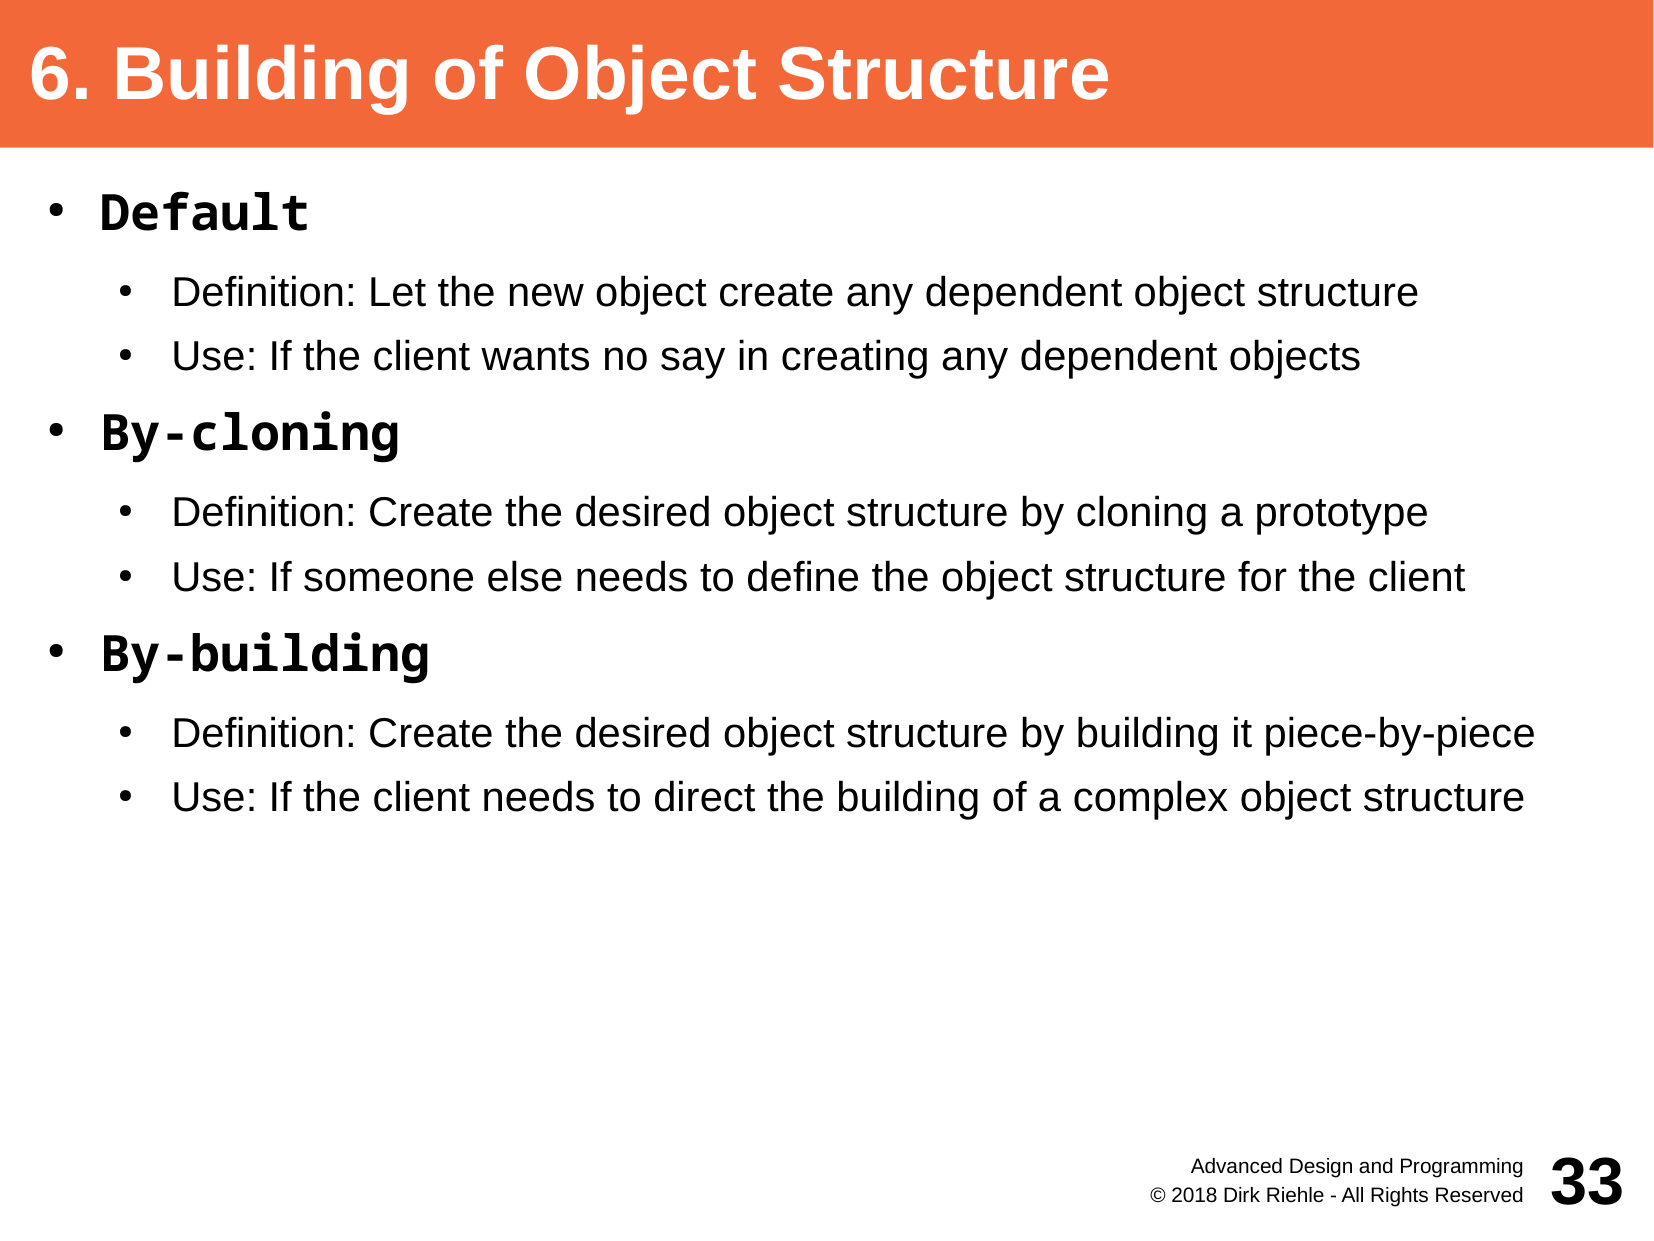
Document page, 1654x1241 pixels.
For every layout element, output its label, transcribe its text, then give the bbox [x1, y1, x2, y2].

title 6. Building of Object Structure [0, 0, 1654, 148]
list Default Definition: Let the new object create any dependent object structure Use: If the client wants no say in creating any dependent objects By-cloning Definition: Create the desired object structure by cloning a prototype Use: If someone else needs to define the object structure for the client By-building Definition: Create the desired object structure by building it piece-by-piece Use: If the client needs to direct the building of a complex object structure [29, 177, 1625, 1063]
